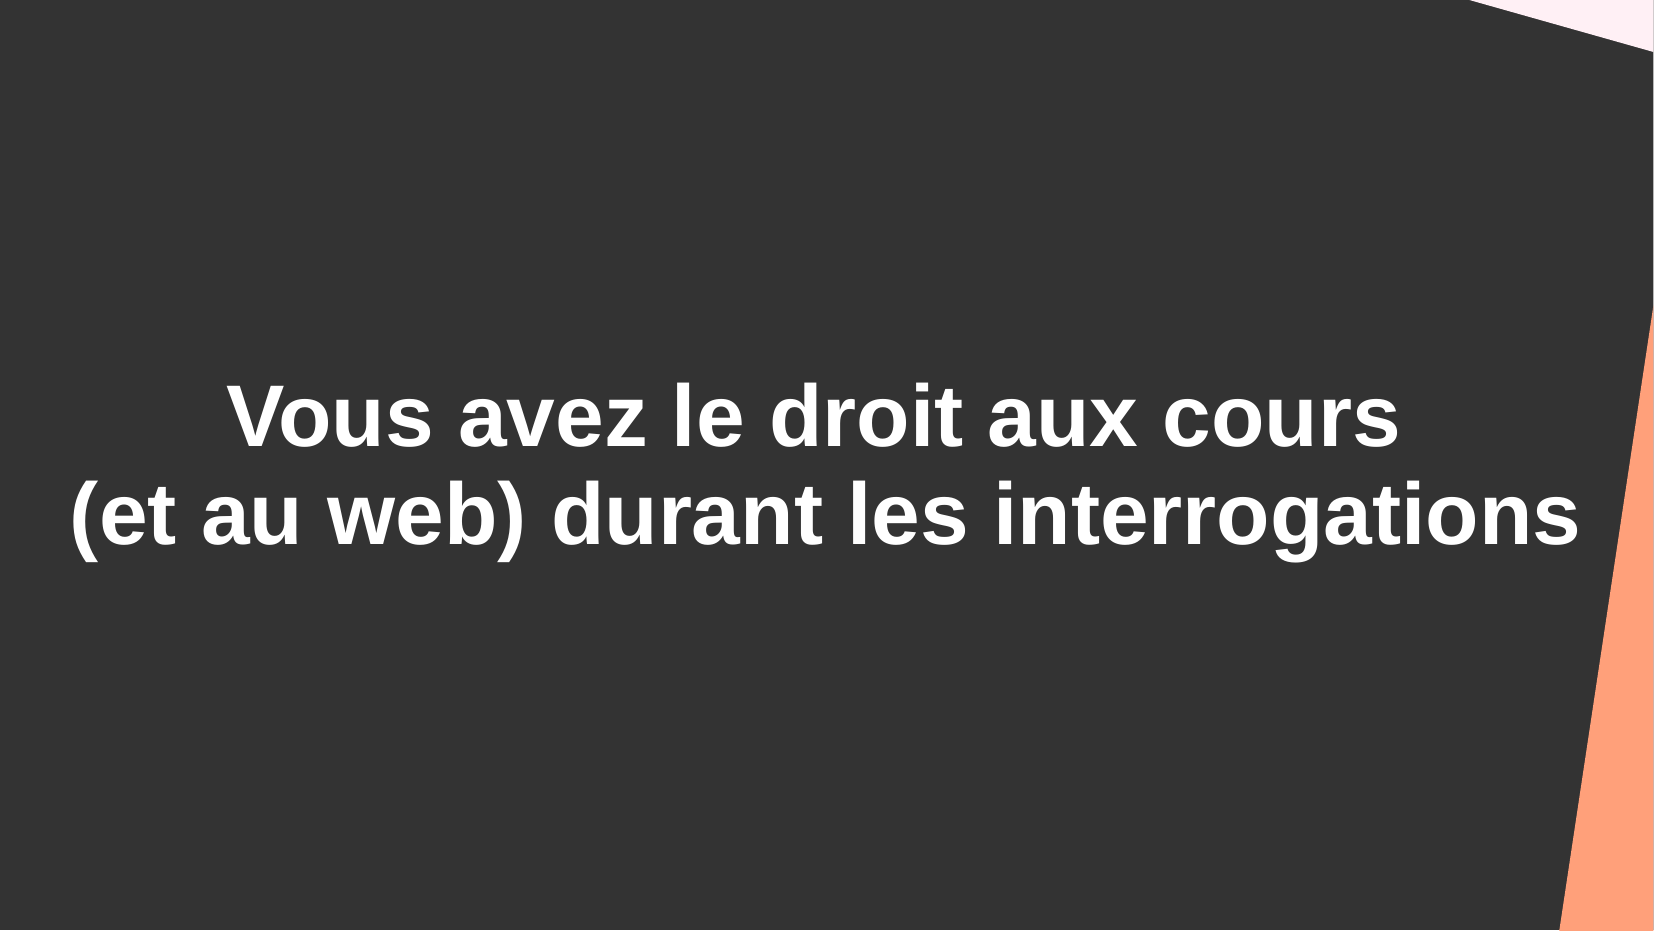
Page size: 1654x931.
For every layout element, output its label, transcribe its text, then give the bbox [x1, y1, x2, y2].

title Vous avez le droit aux cours (et au web) durant les interrogations [31, 367, 1622, 588]
text_box [1559, 301, 1654, 931]
text_box [1469, 0, 1654, 53]
